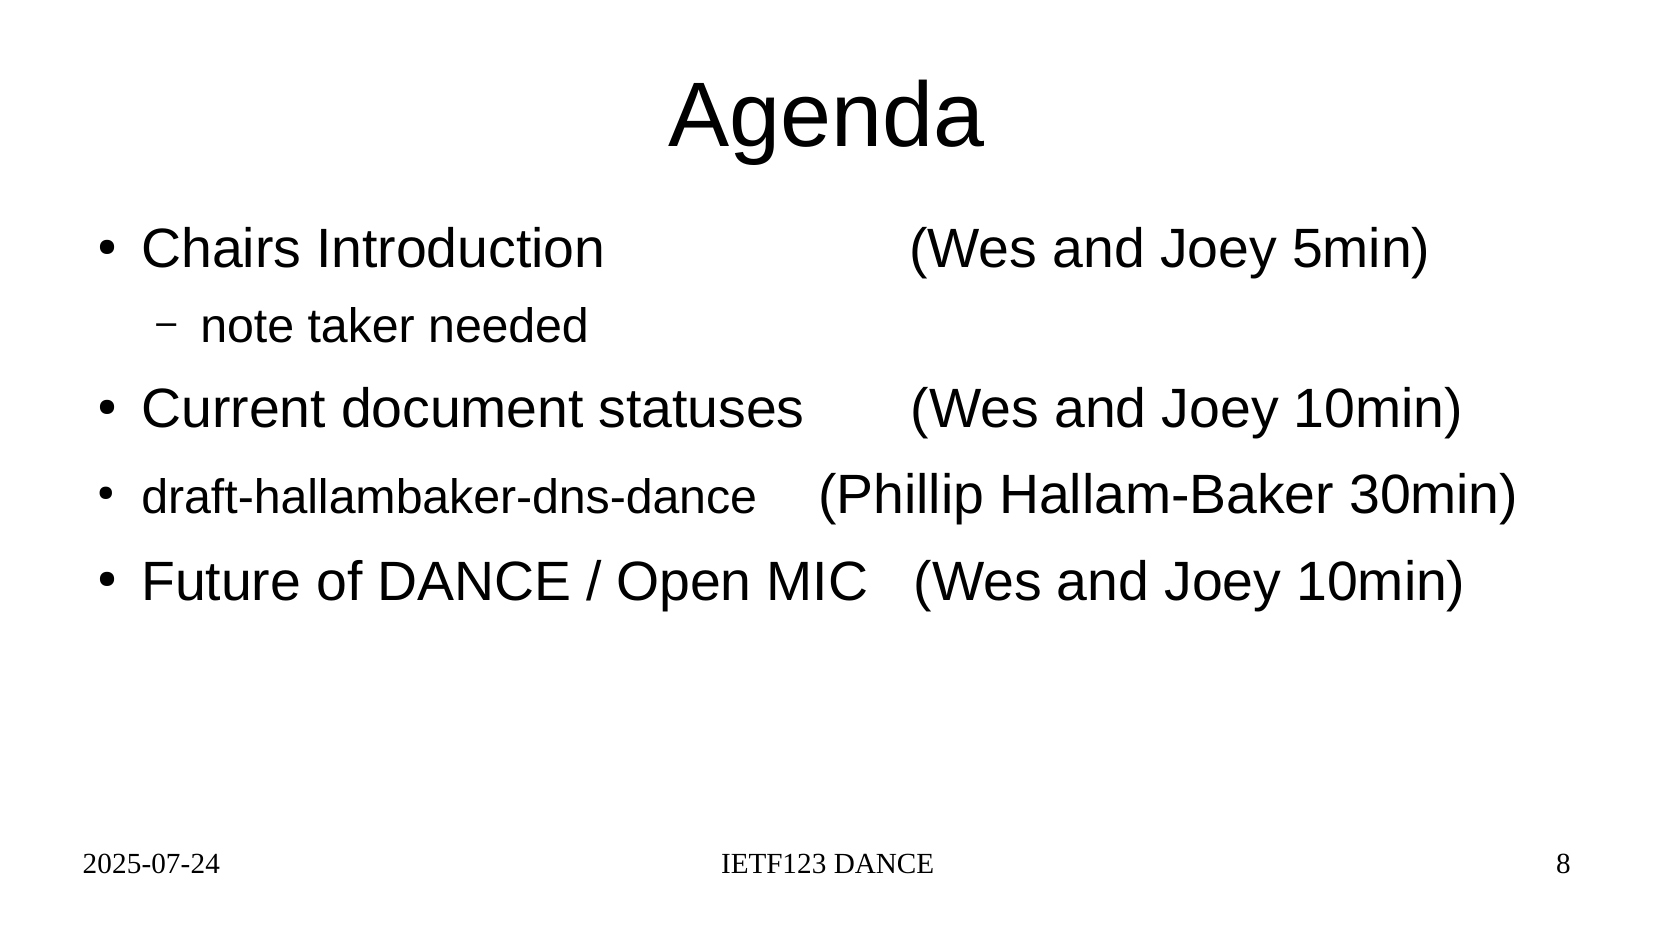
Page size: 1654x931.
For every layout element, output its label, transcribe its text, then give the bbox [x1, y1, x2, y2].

list Chairs Introduction (Wes and Joey 5min) note taker needed Current document statuses (Wes and Joey 10min) draft-hallambaker-dns-dance (Phillip Hallam-Baker 30min) Future of DANCE / Open MIC (Wes and Joey 10min) [82, 217, 1571, 758]
title Agenda [82, 37, 1571, 193]
